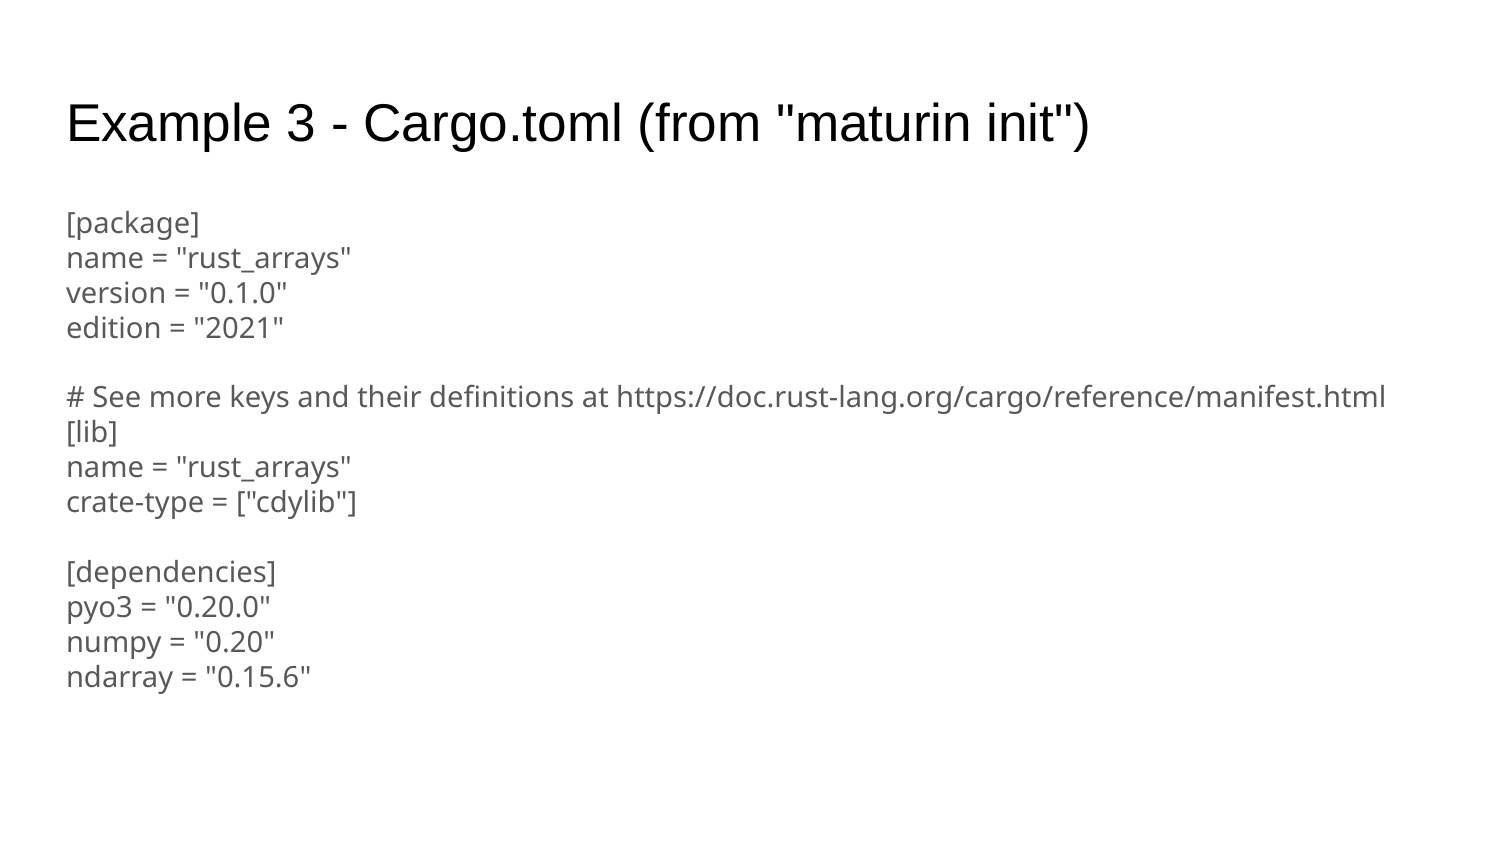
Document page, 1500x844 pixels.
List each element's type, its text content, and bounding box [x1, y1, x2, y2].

title Example 3 - Cargo.toml (from "maturin init") [51, 72, 1449, 167]
list [package] name = "rust_arrays" version = "0.1.0" edition = "2021" # See more keys and their definitions at https://doc.rust-lang.org/cargo/reference/manifest.html [lib] name = "rust_arrays" crate-type = ["cdylib"] [dependencies] pyo3 = "0.20.0" numpy = "0.20" ndarray = "0.15.6" [51, 189, 1449, 750]
